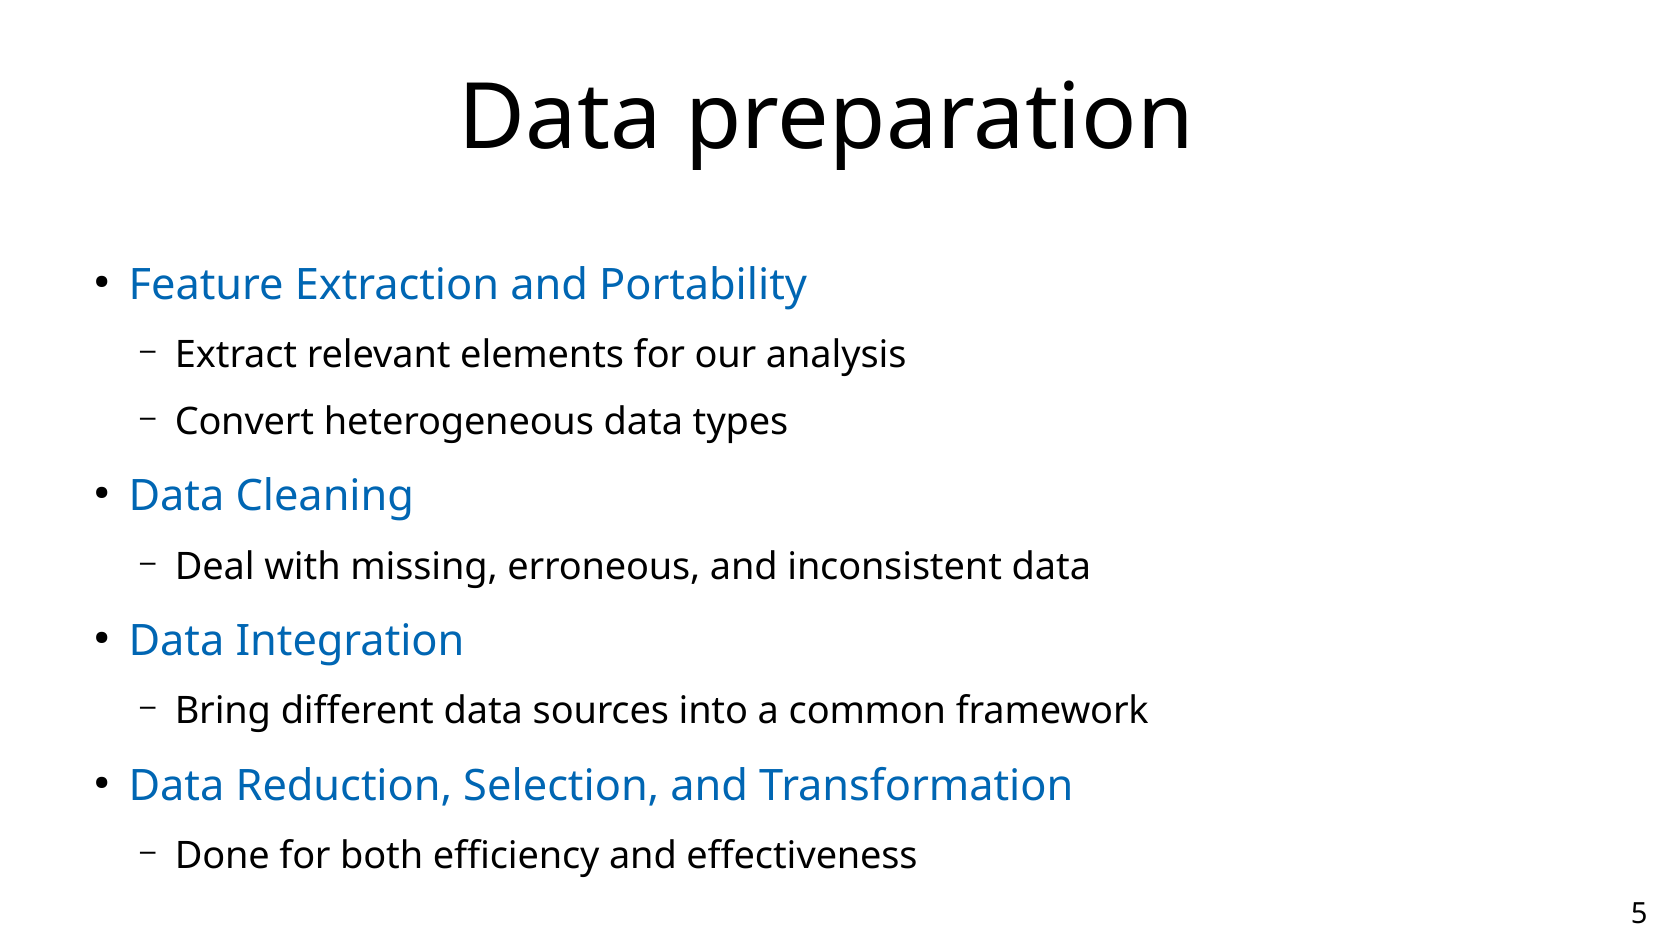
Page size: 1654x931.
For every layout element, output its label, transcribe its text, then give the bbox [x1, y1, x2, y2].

title Data preparation [82, 1, 1571, 226]
list Feature Extraction and Portability Extract relevant elements for our analysis Convert heterogeneous data types Data Cleaning Deal with missing, erroneous, and inconsistent data Data Integration Bring different data sources into a common framework Data Reduction, Selection, and Transformation Done for both efficiency and effectiveness [82, 253, 1606, 886]
